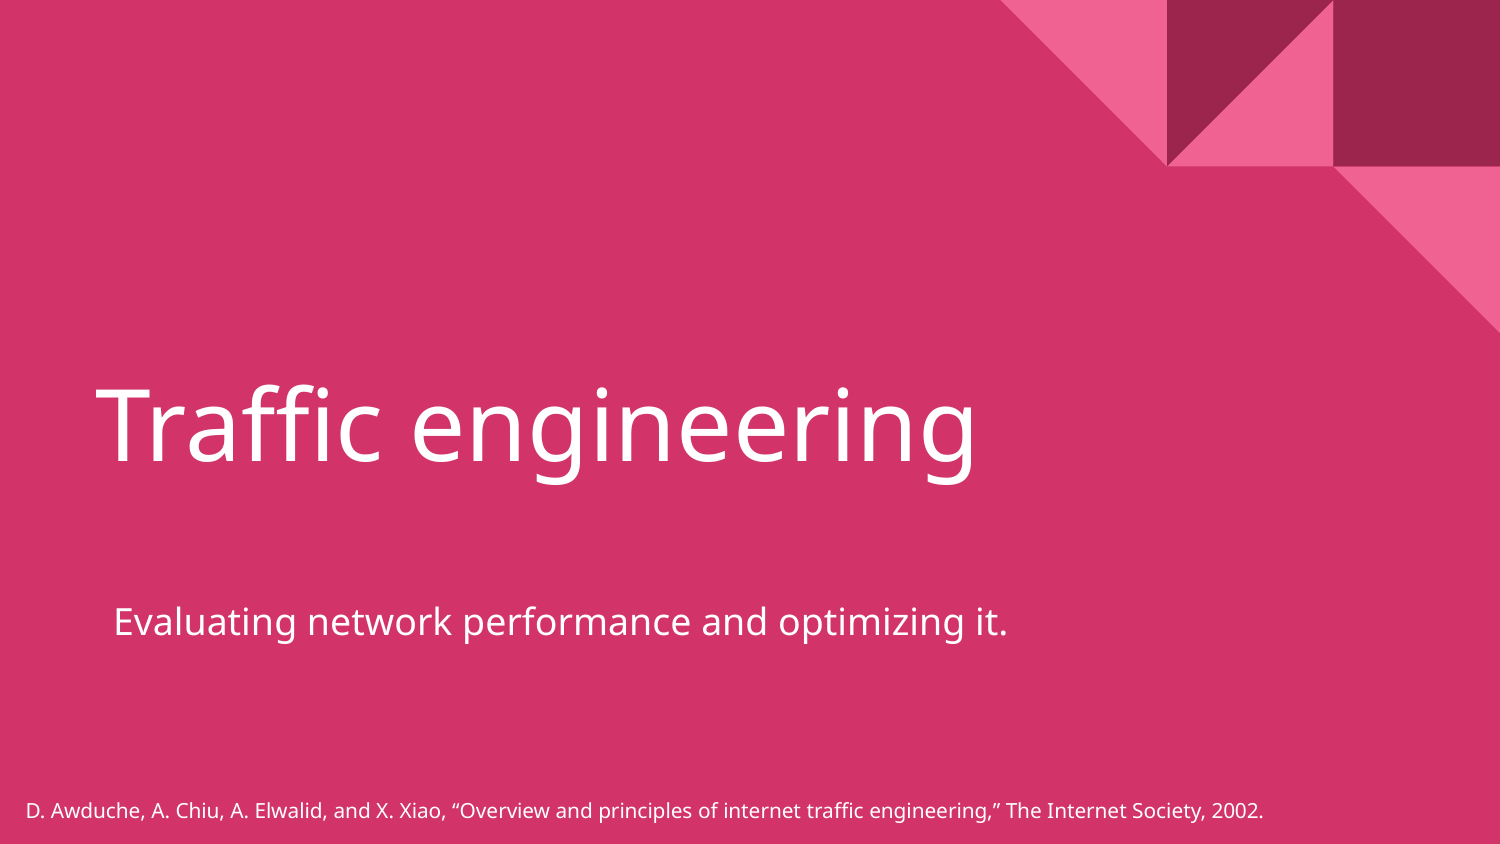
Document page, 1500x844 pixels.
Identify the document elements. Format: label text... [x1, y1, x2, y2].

subtitle Evaluating network performance and optimizing it. [98, 583, 1447, 655]
title Traffic engineering [80, 86, 1003, 758]
subtitle D. Awduche, A. Chiu, A. Elwalid, and X. Xiao, “Overview and principles of internet traffic engineering,” The Internet Society, 2002. [10, 783, 1360, 844]
